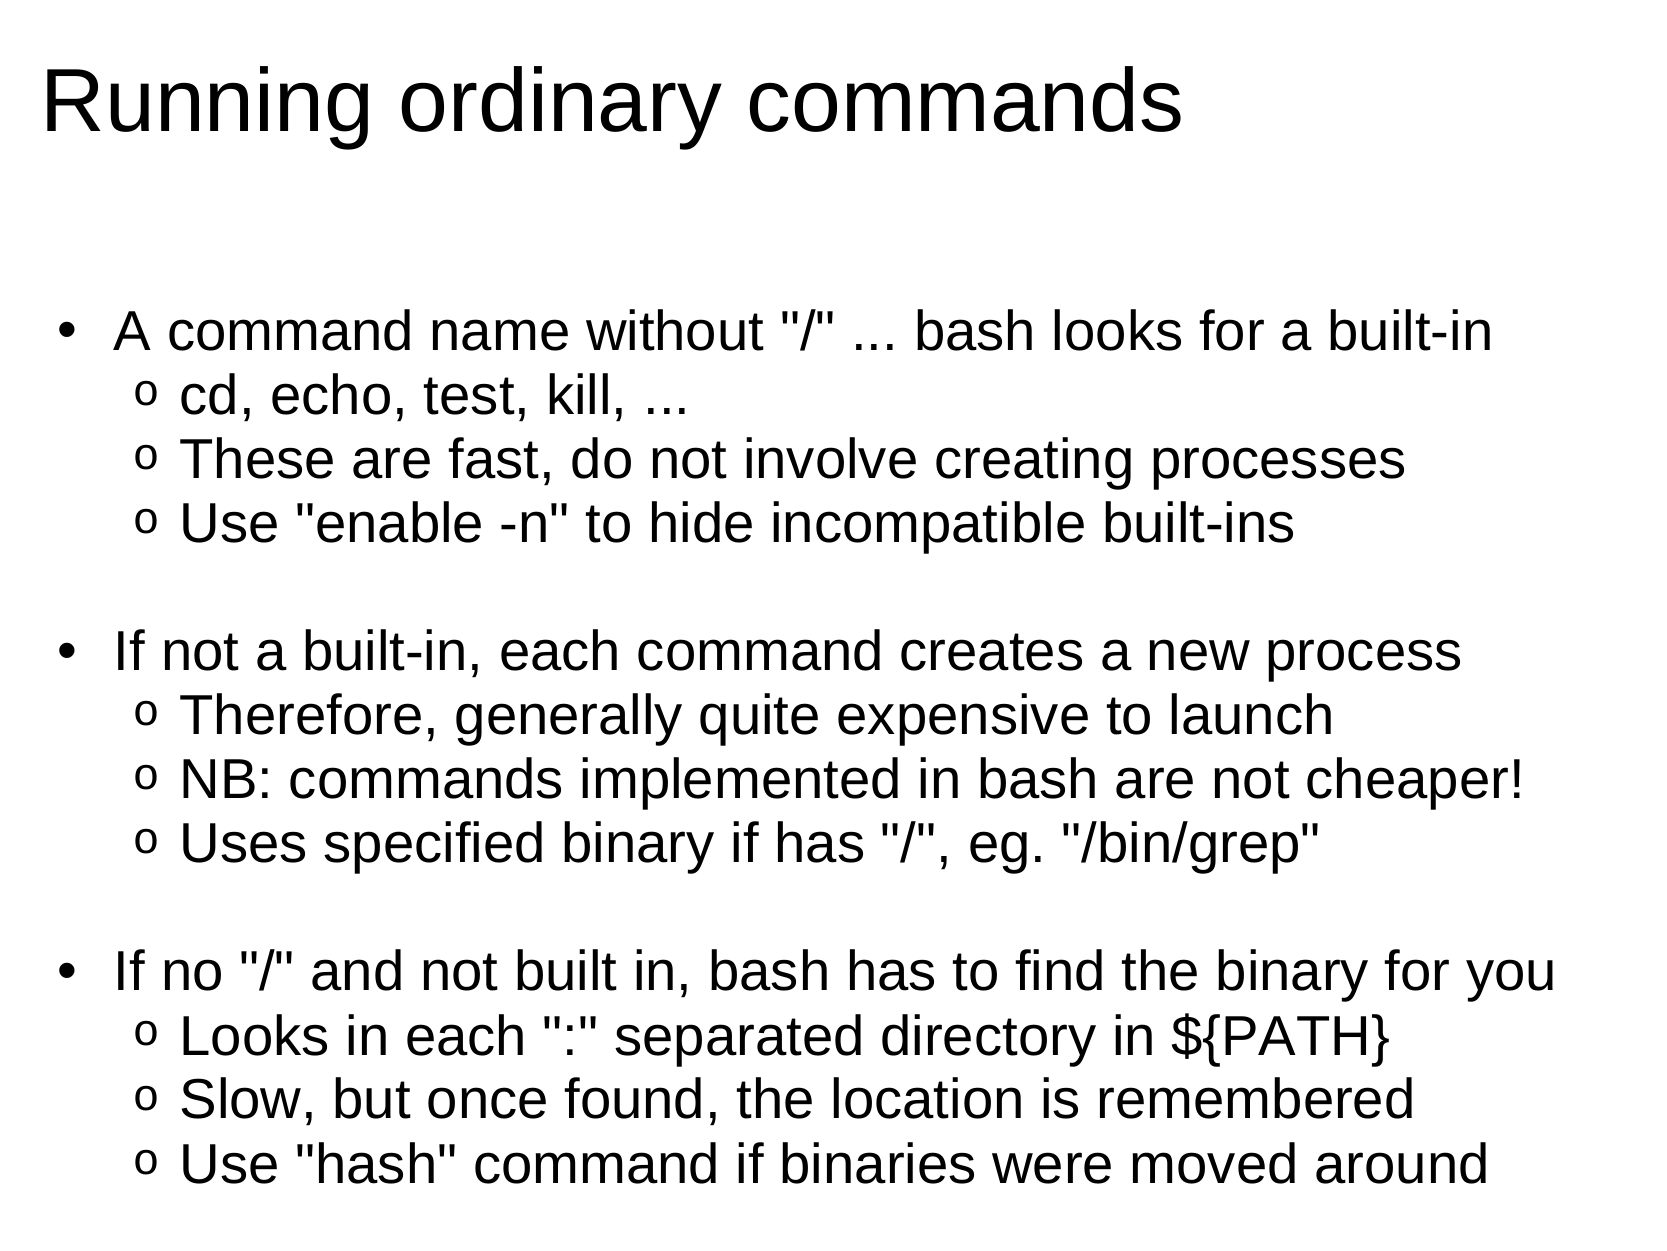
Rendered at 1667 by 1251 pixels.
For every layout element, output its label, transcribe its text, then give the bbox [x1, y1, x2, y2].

list A command name without "/" ... bash looks for a built-in cd, echo, test, kill, ... These are fast, do not involve creating processes Use "enable -n" to hide incompatible built-ins If not a built-in, each command creates a new process Therefore, generally quite expensive to launch NB: commands implemented in bash are not cheaper! Uses specified binary if has "/", eg. "/bin/grep" If no "/" and not built in, bash has to find the binary for you Looks in each ":" separated directory in ${PATH} Slow, but once found, the location is remembered Use "hash" command if binaries were moved around [38, 298, 1625, 1209]
title Running ordinary commands [40, 50, 1627, 201]
